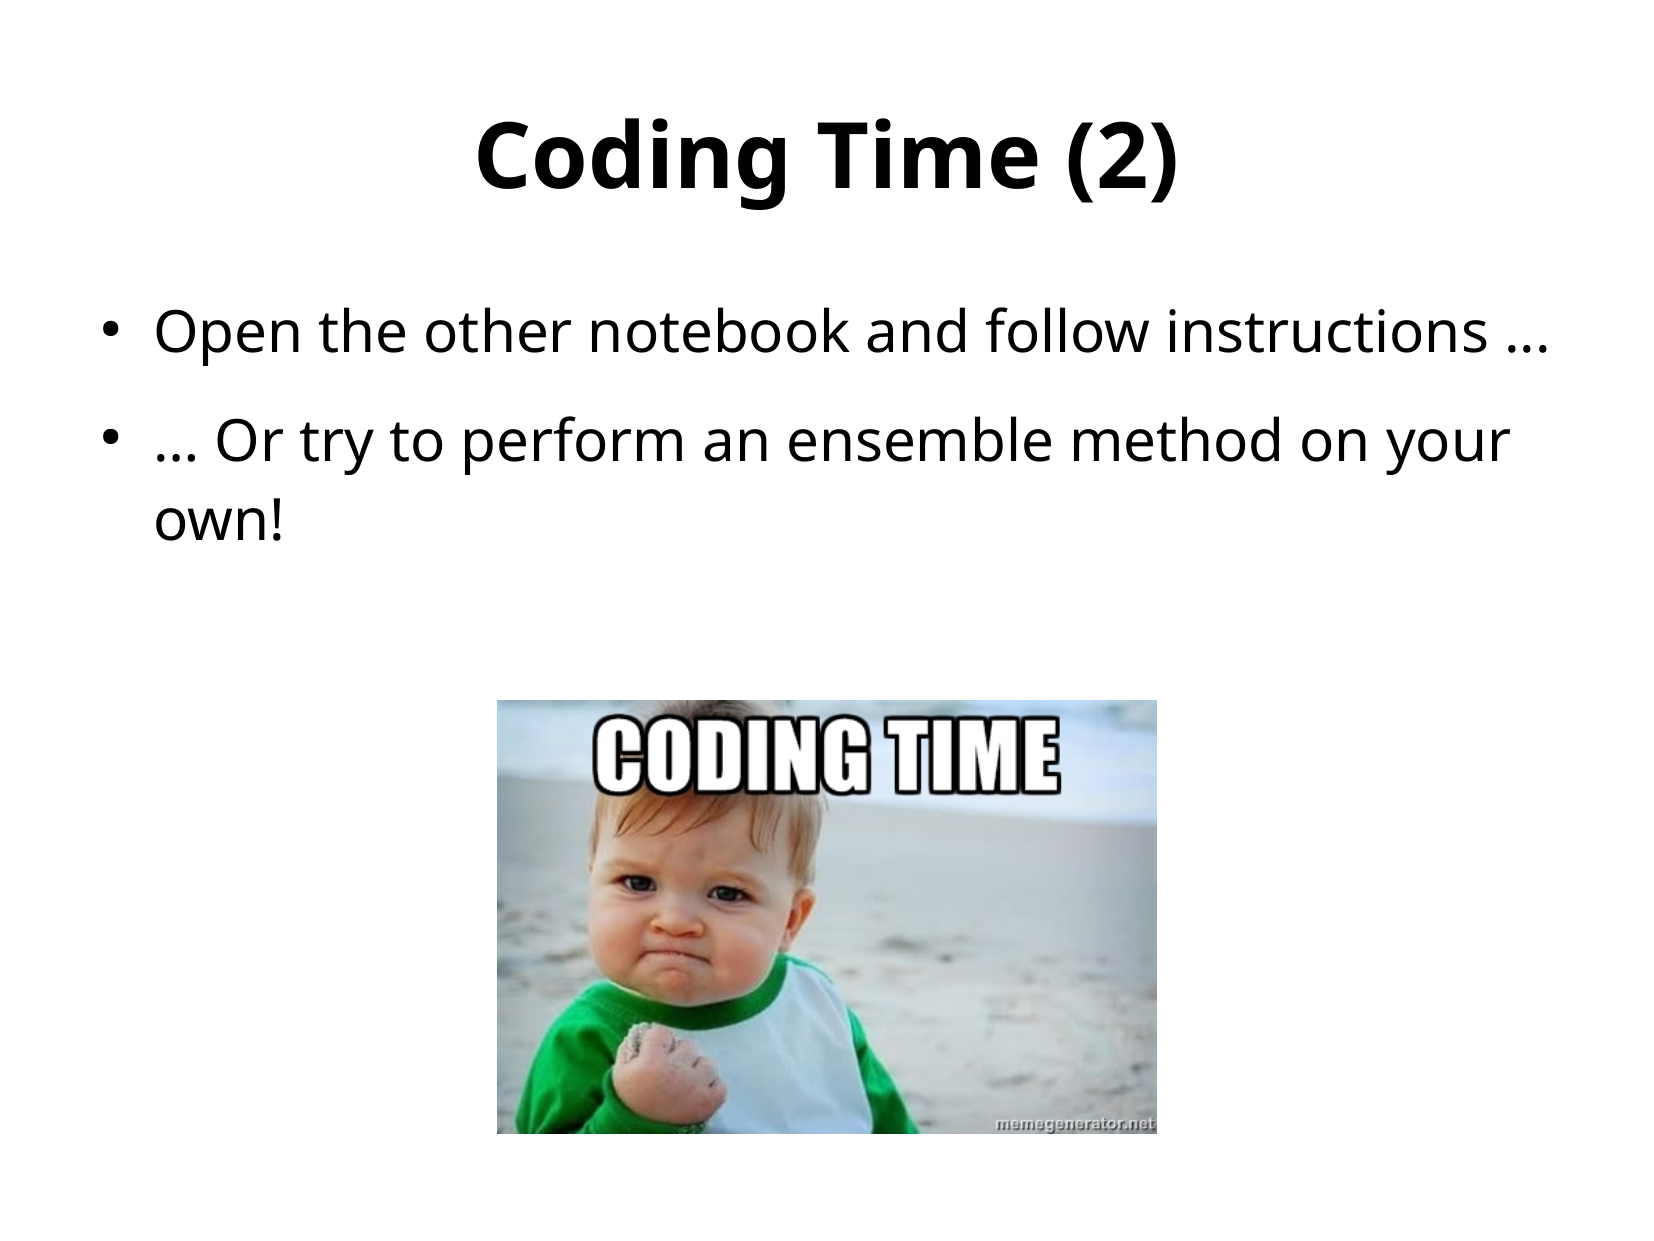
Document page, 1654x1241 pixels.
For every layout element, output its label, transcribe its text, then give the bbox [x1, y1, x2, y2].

picture [497, 700, 1157, 1134]
title Coding Time (2) [82, 49, 1571, 257]
list Open the other notebook and follow instructions ... … Or try to perform an ensemble method on your own! [82, 290, 1571, 1010]
